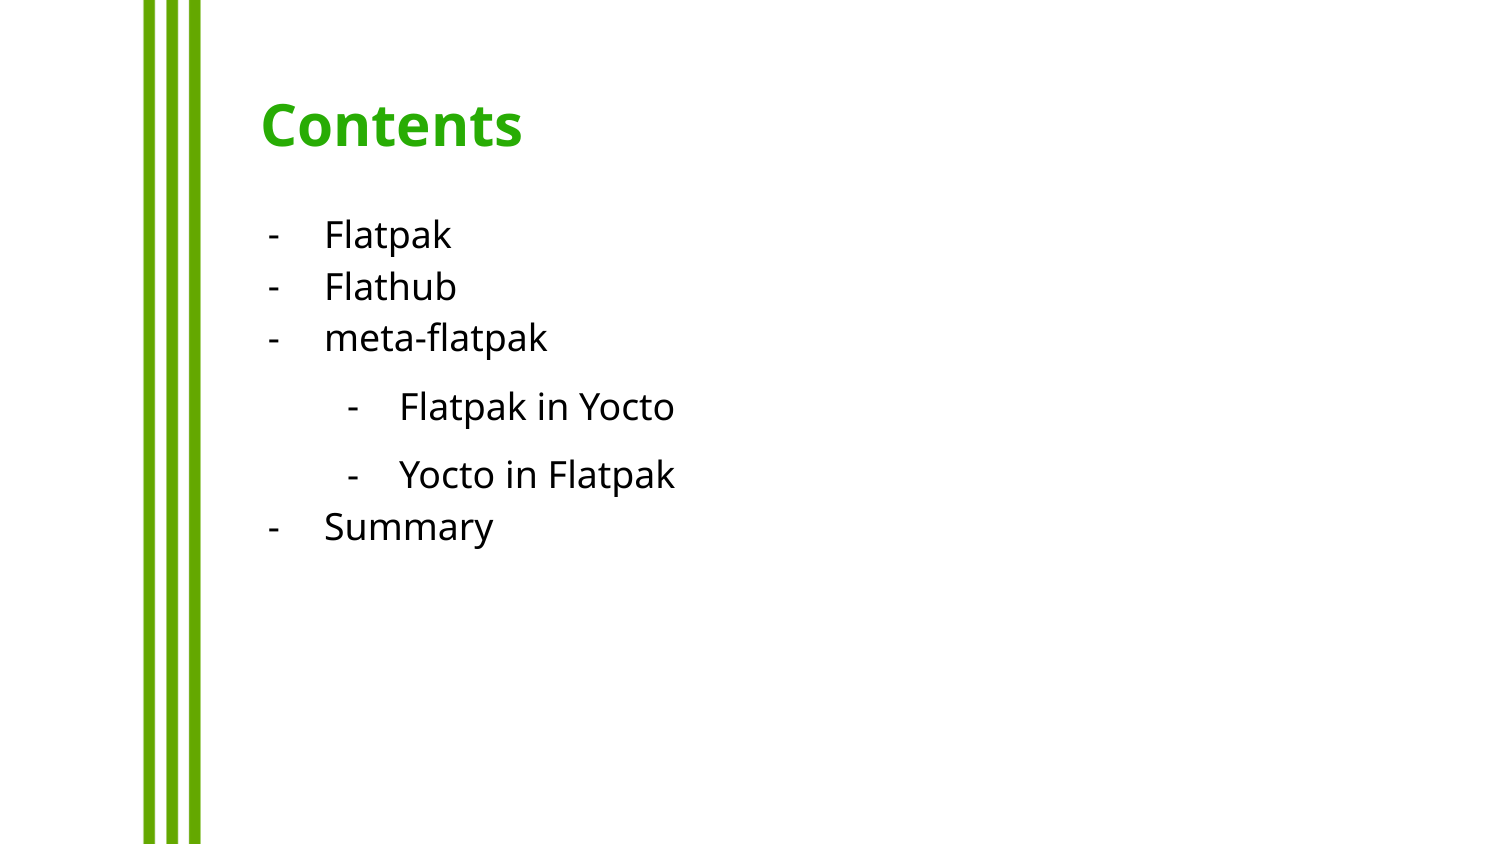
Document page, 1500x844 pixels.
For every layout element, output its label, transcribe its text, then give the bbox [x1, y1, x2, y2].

list Flatpak Flathub meta-flatpak Flatpak in Yocto Yocto in Flatpak Summary [234, 189, 1375, 750]
picture [0, 0, 532, 844]
title Contents [245, 72, 1386, 189]
